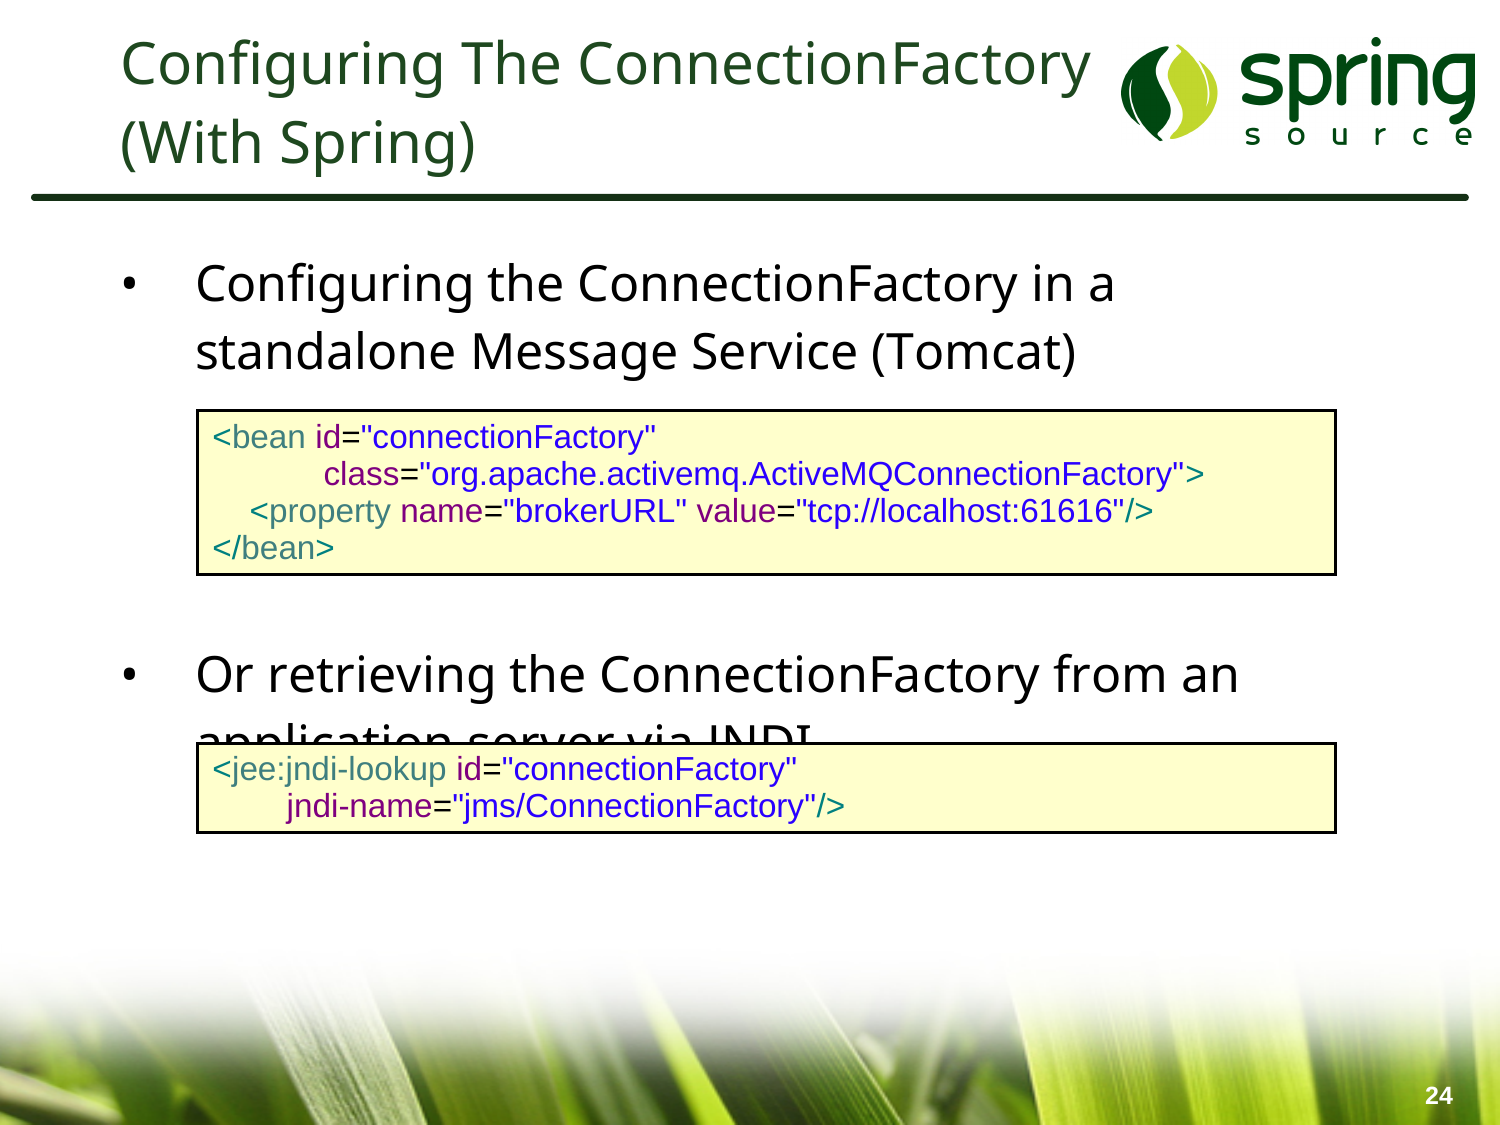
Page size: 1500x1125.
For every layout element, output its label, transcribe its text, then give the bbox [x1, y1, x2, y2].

list Configuring the ConnectionFactory in a standalone Message Service (Tomcat) Or retrieving the ConnectionFactory from an application server via JNDI [105, 240, 1396, 951]
picture [0, 944, 1500, 1125]
text_box <jee:jndi-lookup id="connectionFactory" jndi-name="jms/ConnectionFactory"/> [197, 743, 1336, 833]
text_box <bean id="connectionFactory" class="org.apache.activemq.ActiveMQConnectionFactory"> <property name="brokerURL" value="tcp://localhost:61616"/> </bean> [197, 410, 1336, 575]
picture [1138, 37, 1475, 145]
title Configuring The ConnectionFactory (With Spring) [105, 15, 1138, 178]
